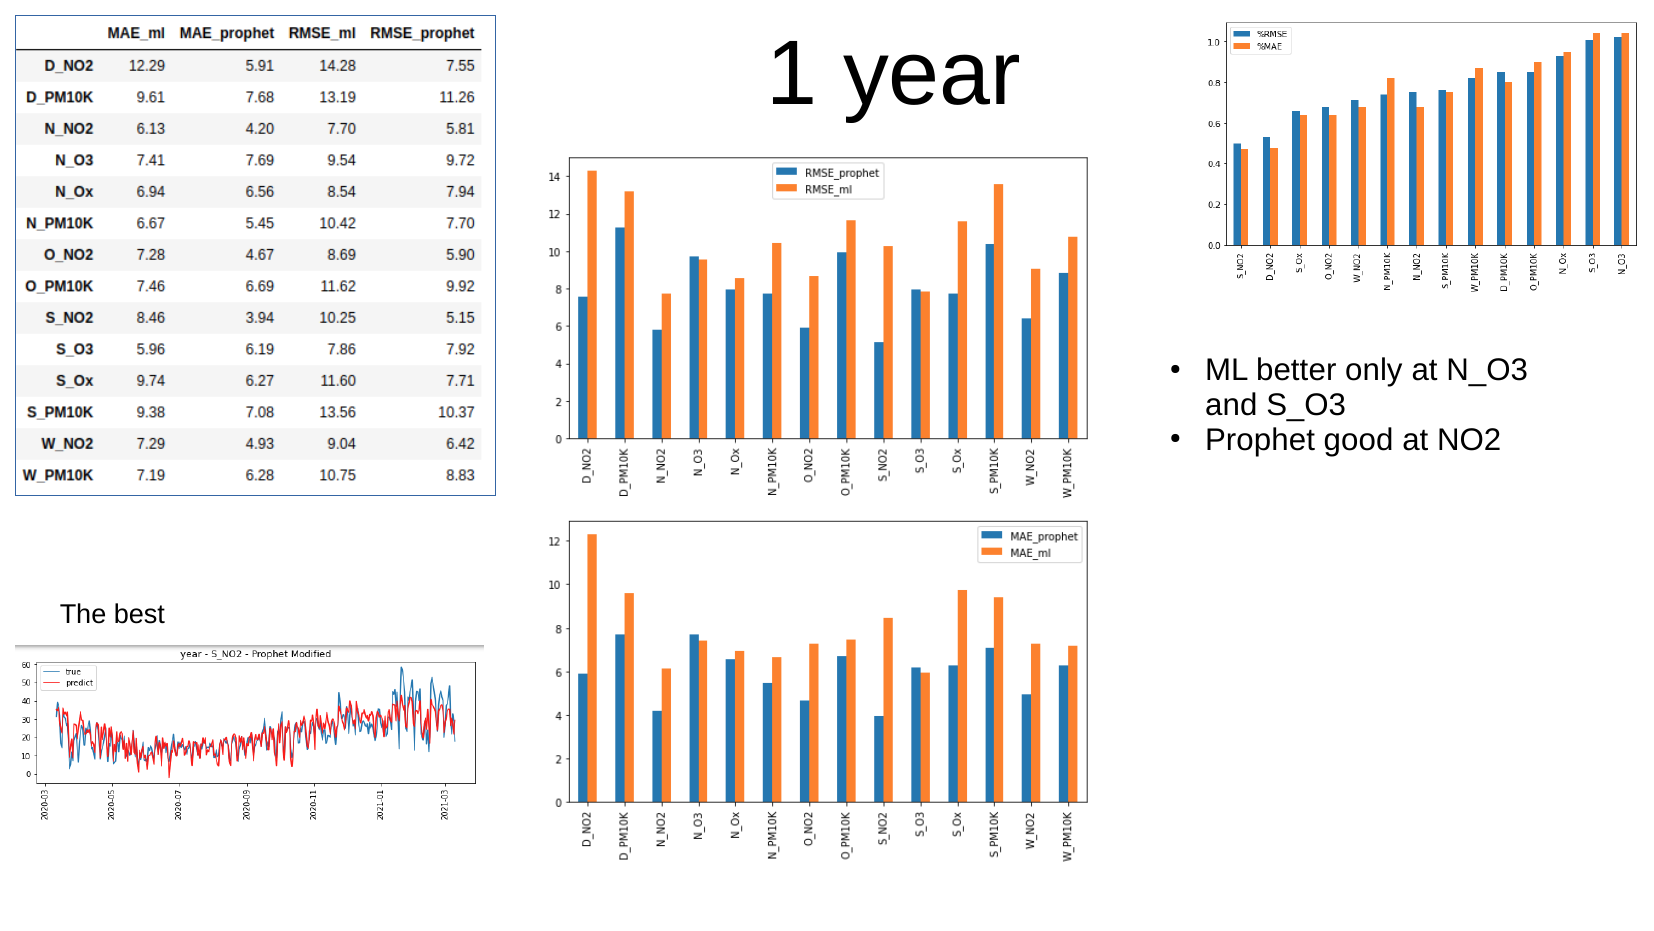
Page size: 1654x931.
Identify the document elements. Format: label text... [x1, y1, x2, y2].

picture [540, 149, 1096, 873]
picture [1207, 14, 1639, 301]
title 1 year [150, 9, 1639, 136]
text_box The best [45, 591, 193, 676]
text_box ML better only at N_O3 and S_O3 Prophet good at NO2 [1155, 345, 1561, 571]
picture [15, 645, 484, 826]
picture [15, 14, 496, 496]
